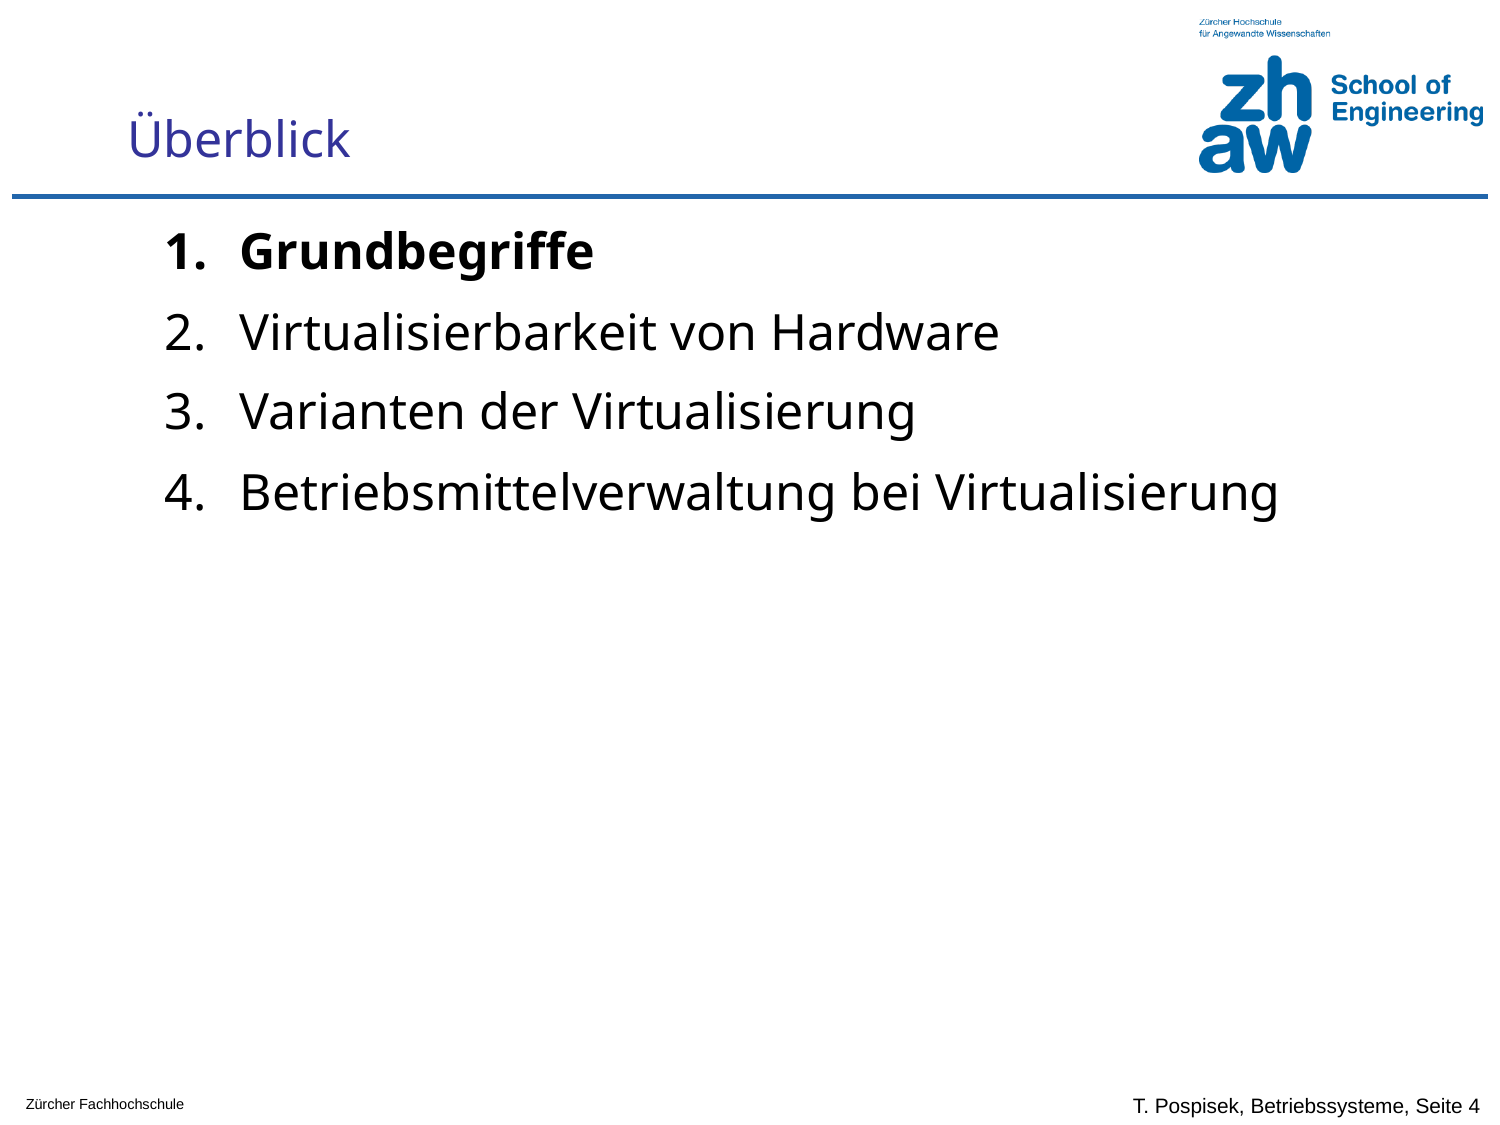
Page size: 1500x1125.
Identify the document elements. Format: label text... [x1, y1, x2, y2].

text_box Grundbegriffe Virtualisierbarkeit von Hardware Varianten der Virtualisierung Betriebsmittelverwaltung bei Virtualisierung [149, 212, 1363, 988]
picture [1199, 19, 1483, 173]
title Überblick [112, 50, 1391, 175]
